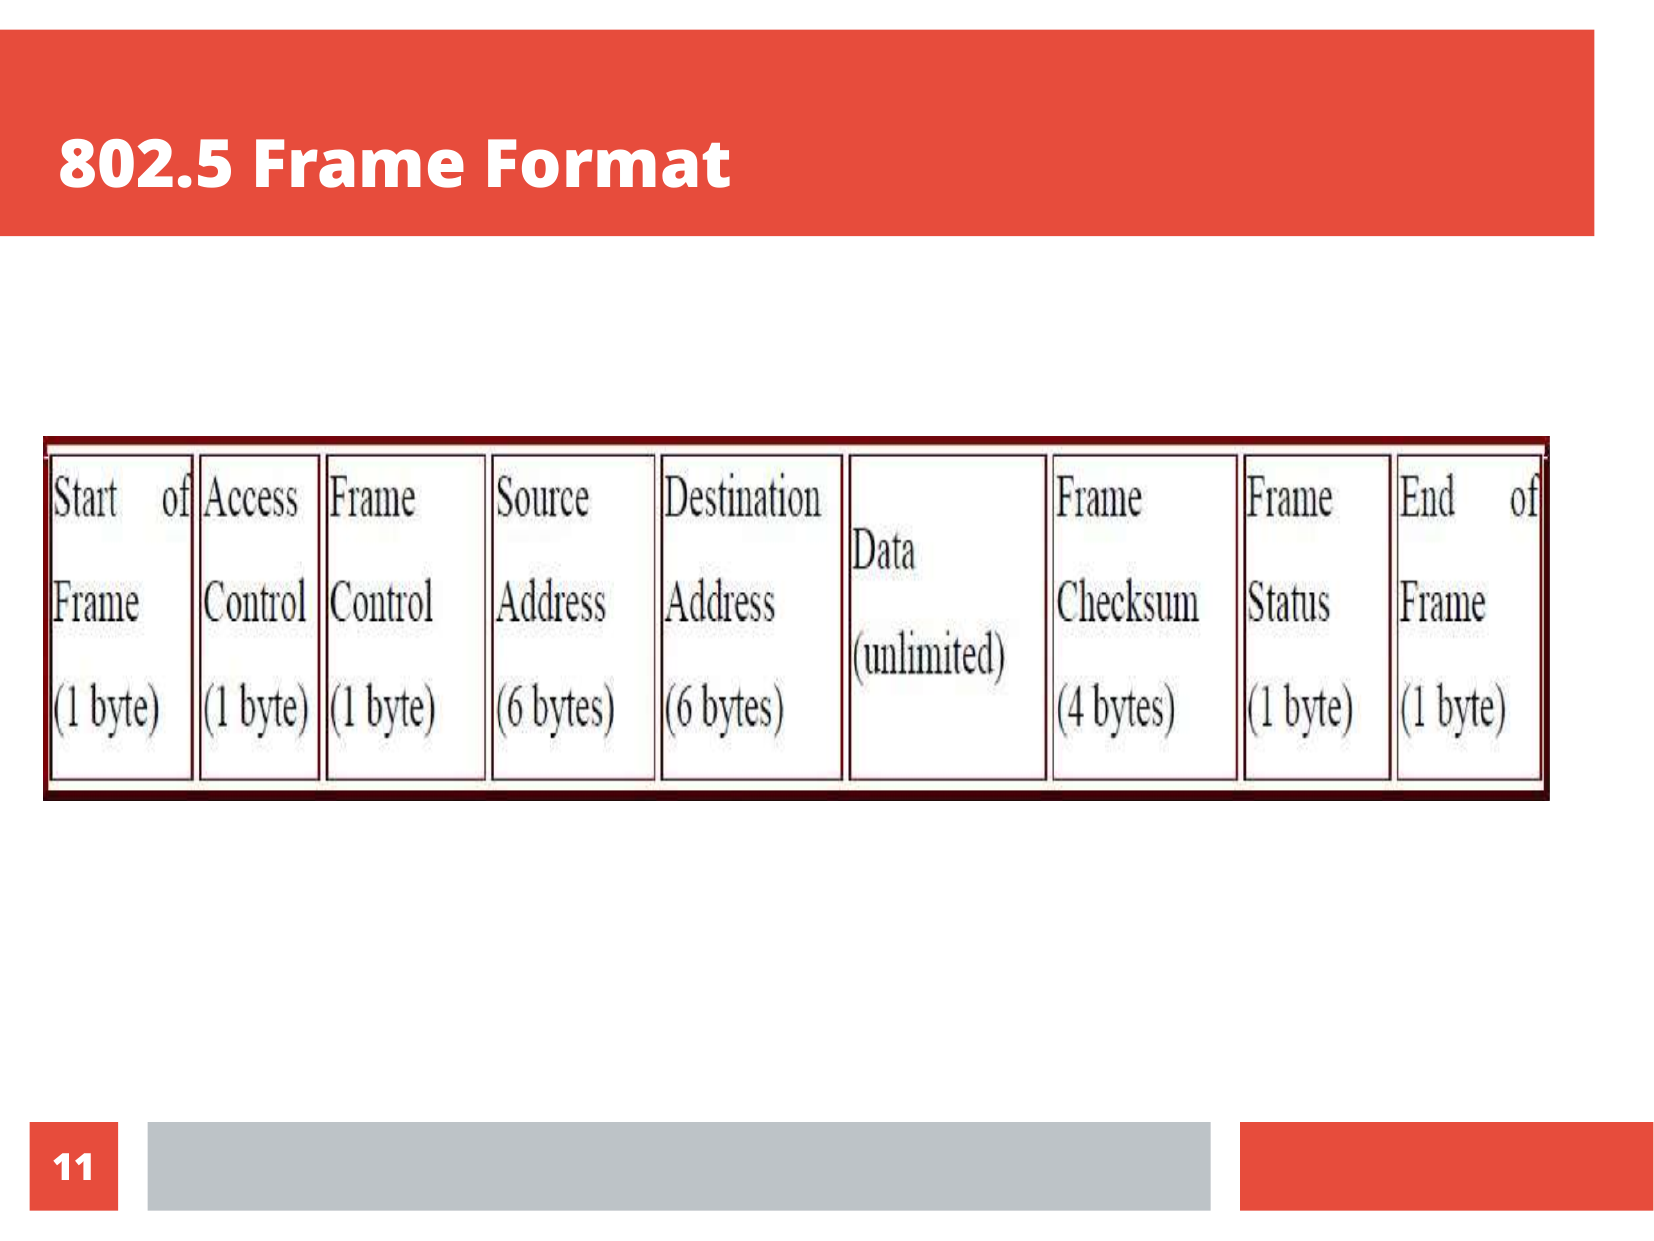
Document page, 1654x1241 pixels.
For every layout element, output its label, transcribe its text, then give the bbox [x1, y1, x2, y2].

picture [43, 436, 1550, 801]
title 802.5 Frame Format [59, 59, 1595, 207]
